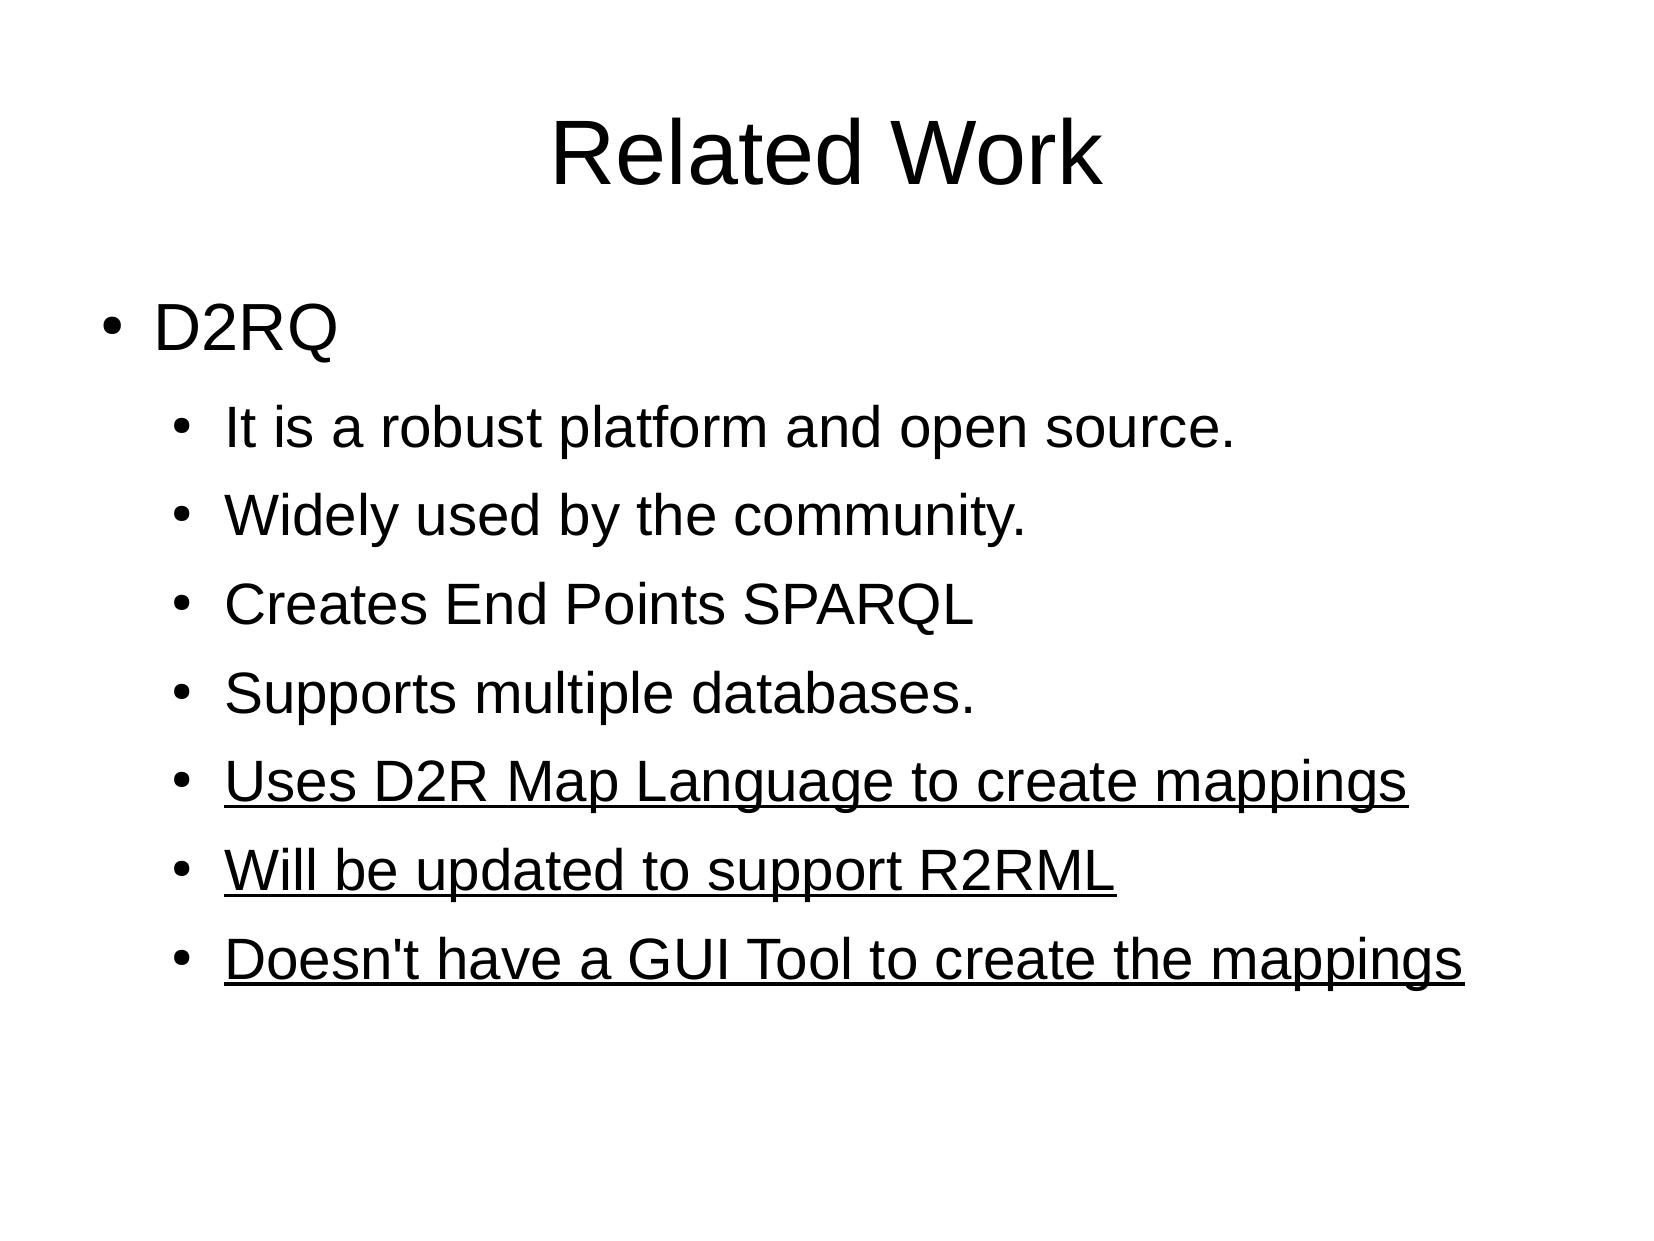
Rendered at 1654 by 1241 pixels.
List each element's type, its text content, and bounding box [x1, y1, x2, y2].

title Related Work [82, 49, 1571, 257]
list D2RQ It is a robust platform and open source. Widely used by the community. Creates End Points SPARQL Supports multiple databases. Uses D2R Map Language to create mappings Will be updated to support R2RML Doesn't have a GUI Tool to create the mappings [82, 290, 1571, 1109]
